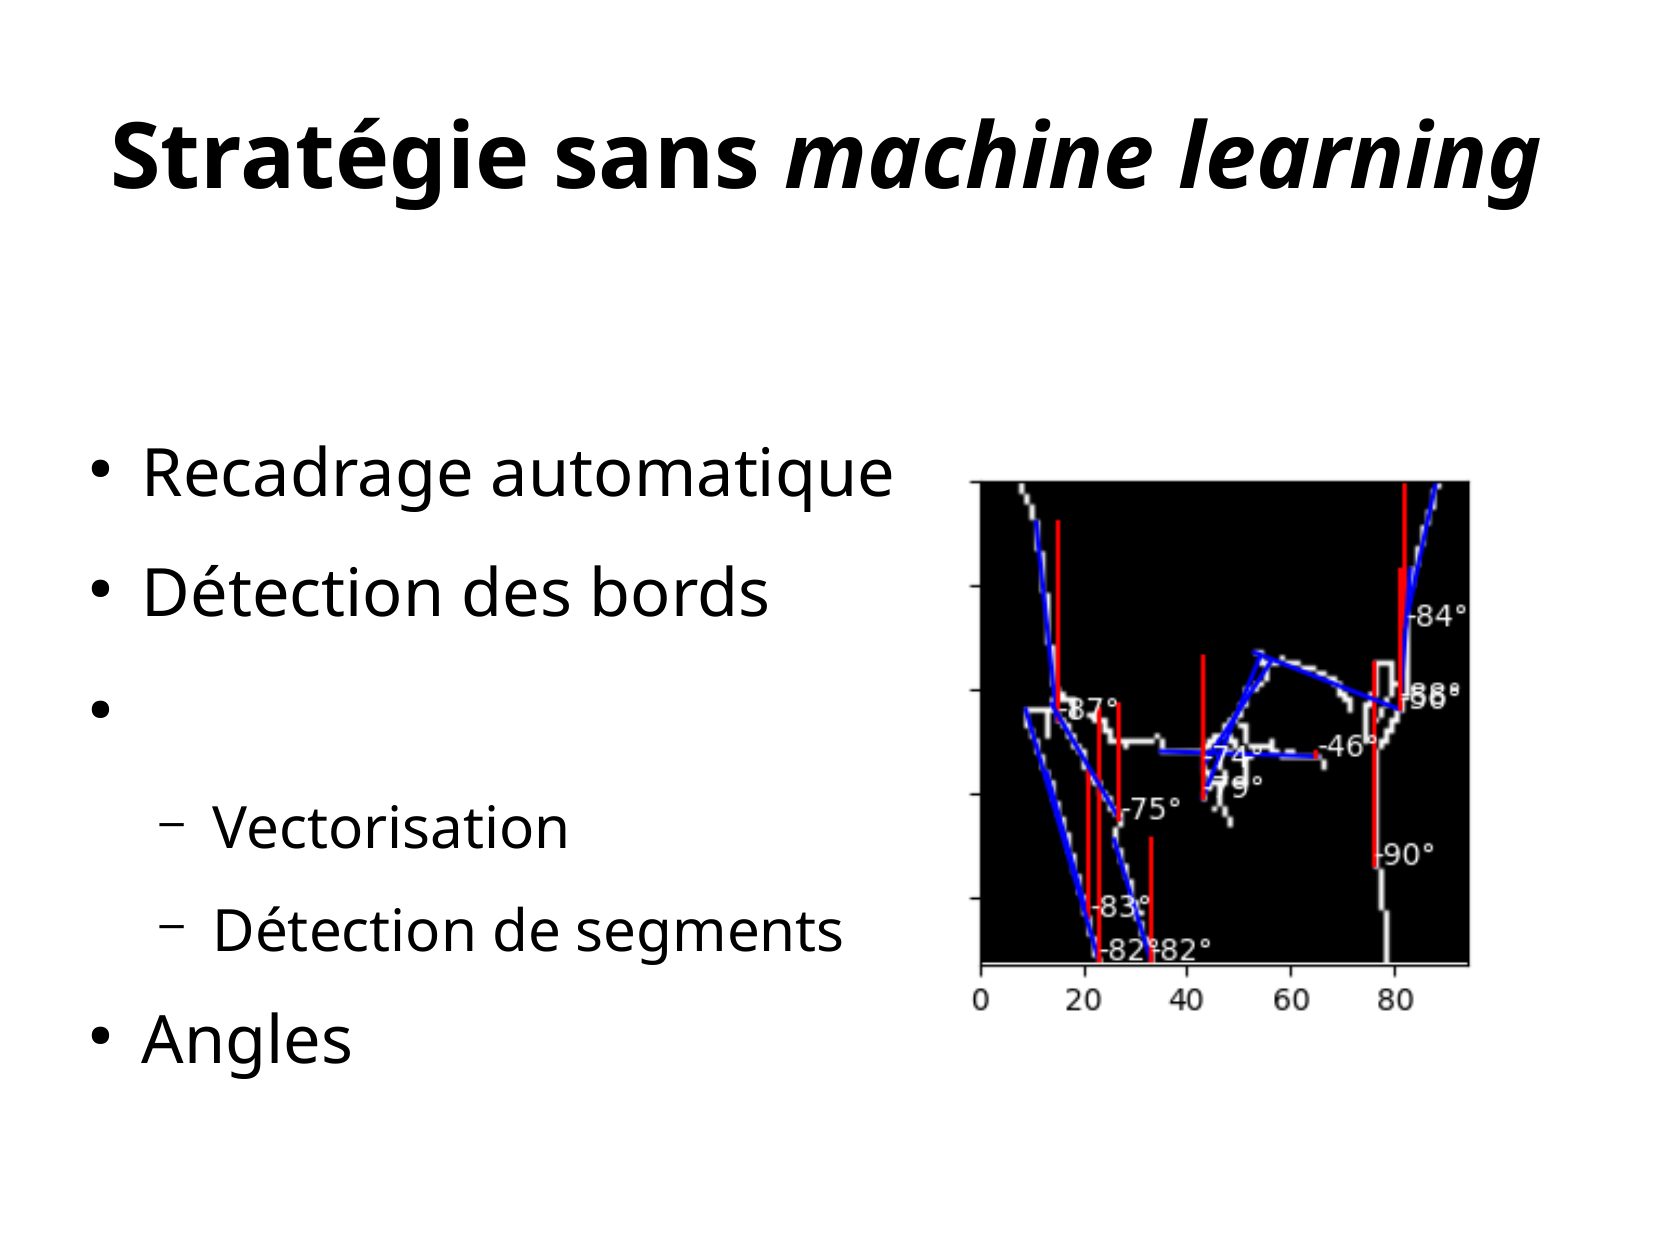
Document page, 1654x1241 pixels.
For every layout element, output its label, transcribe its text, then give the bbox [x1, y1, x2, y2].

title Stratégie sans machine learning [82, 49, 1571, 257]
picture [921, 448, 1533, 1052]
list Recadrage automatique Détection des bords Vectorisation Détection de segments Angles [70, 425, 1560, 1164]
